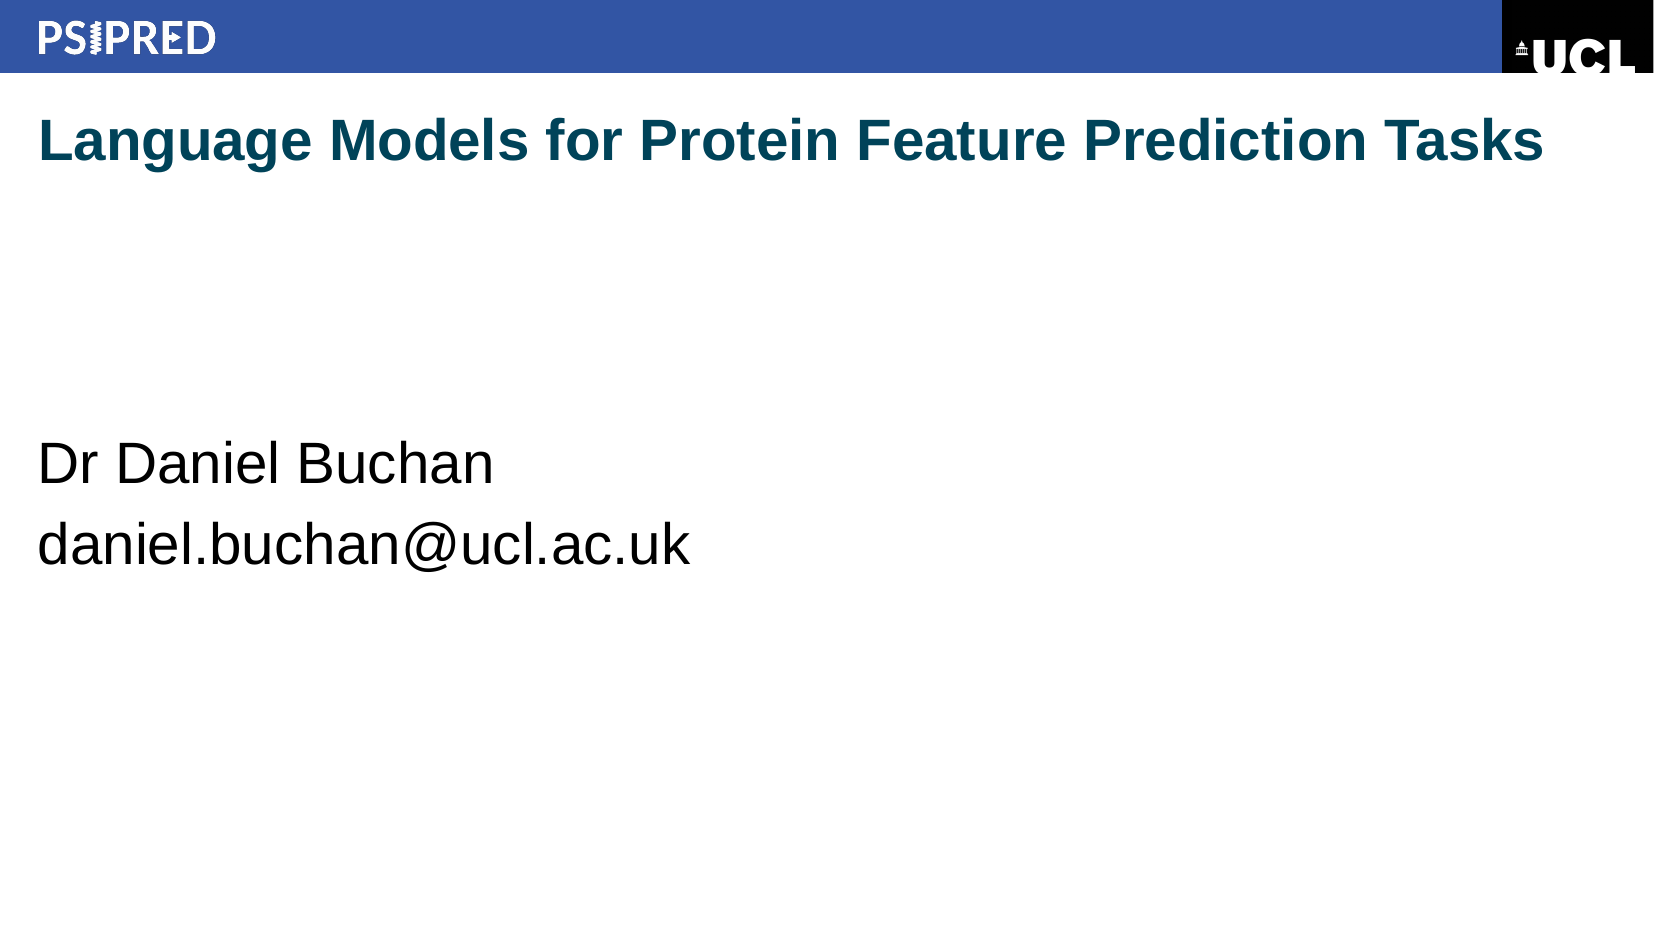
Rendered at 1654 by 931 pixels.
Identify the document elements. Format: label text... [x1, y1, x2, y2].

text_box Dr Daniel Buchan daniel.buchan@ucl.ac.uk [22, 417, 1520, 663]
picture [30, 14, 224, 61]
title Language Models for Protein Feature Prediction Tasks [23, 94, 1619, 281]
picture [1502, 0, 1654, 73]
